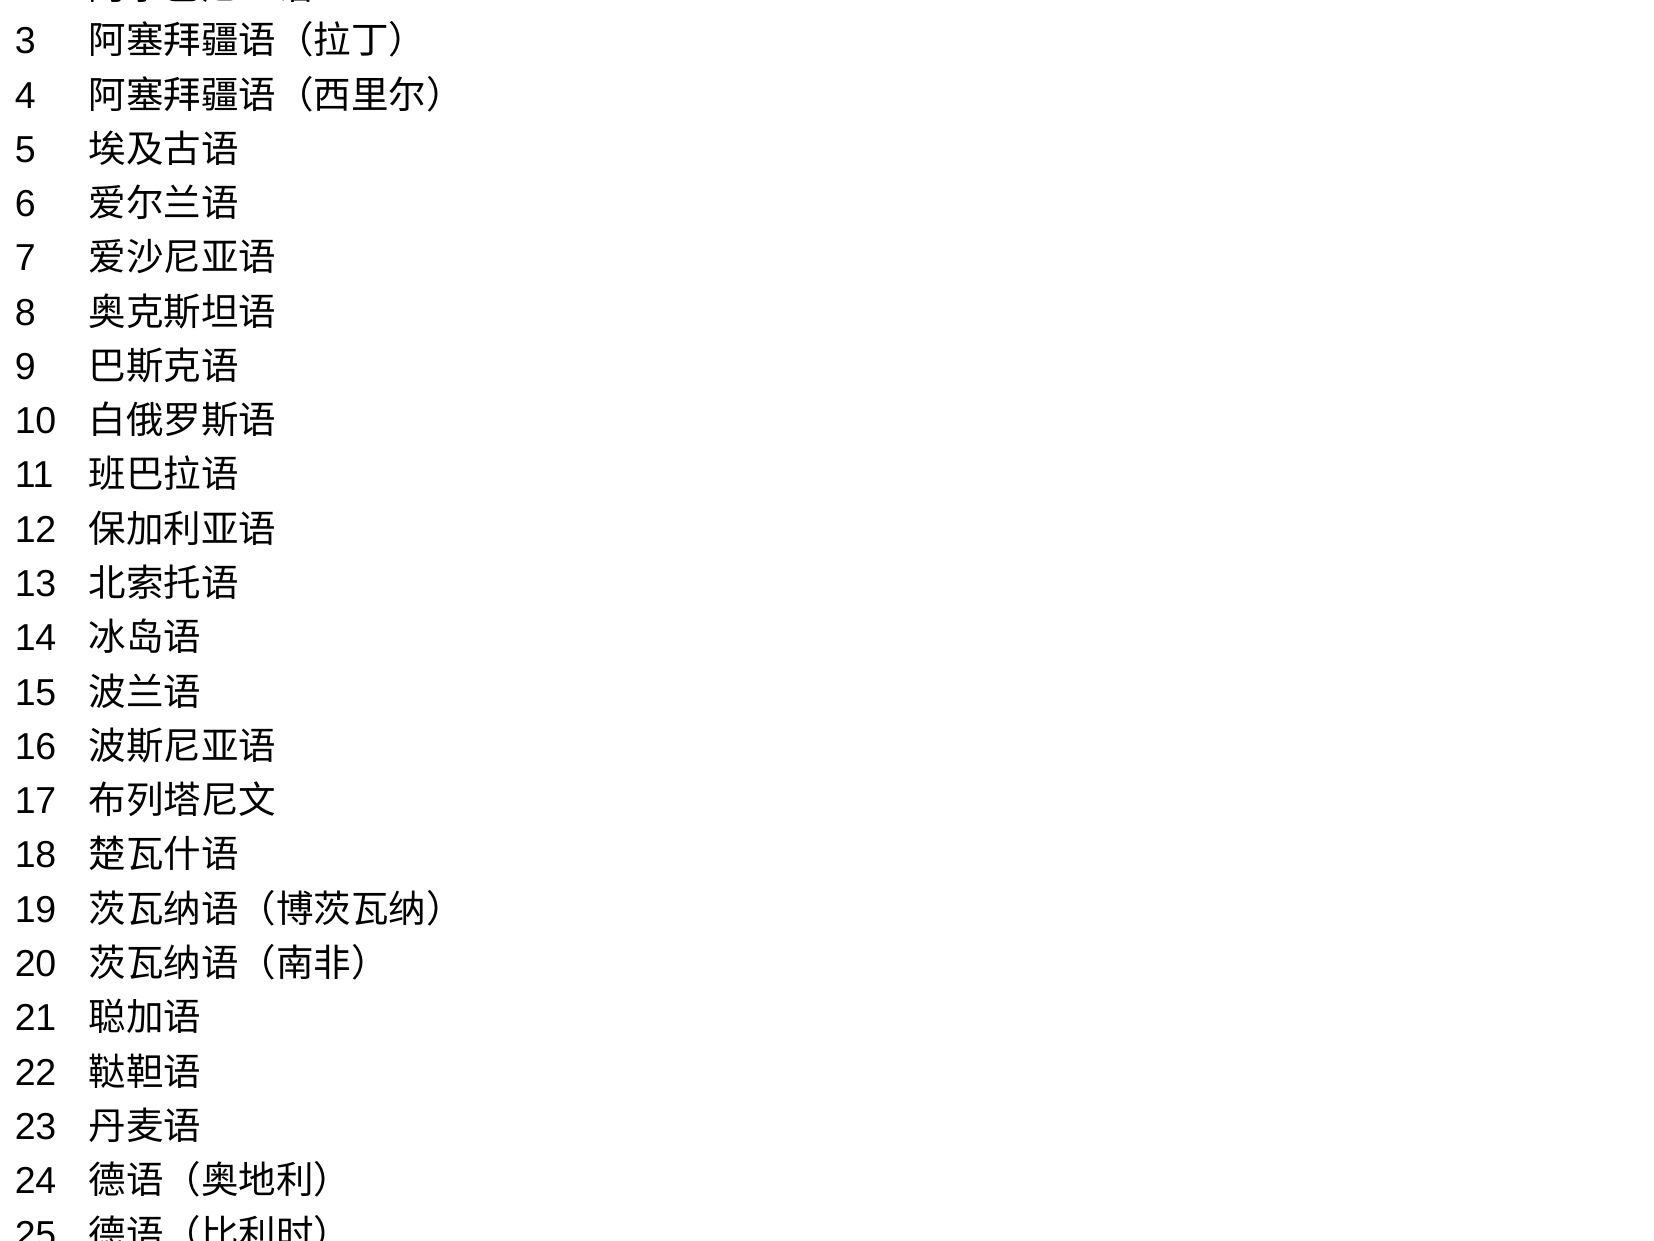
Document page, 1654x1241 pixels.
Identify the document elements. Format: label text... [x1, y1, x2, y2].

text_box 144 8 50 1 [无] 2 阿尔巴尼亚语 3 阿塞拜疆语（拉丁） 4 阿塞拜疆语（西里尔） 5 埃及古语 6 爱尔兰语 7 爱沙尼亚语 8 奥克斯坦语 9 巴斯克语 10 白俄罗斯语 11 班巴拉语 12 保加利亚语 13 北索托语 14 冰岛语 15 波兰语 16 波斯尼亚语 17 布列塔尼文 18 楚瓦什语 19 茨瓦纳语（博茨瓦纳） 20 茨瓦纳语（南非） 21 聪加语 22 鞑靼语 23 丹麦语 24 德语（奥地利） 25 德语（比利时） 26 德语（德国） 27 德语（列支敦士登） 28 德语（卢森堡公国） 29 德语（瑞士） 30 迪维希语 31 俄语 32 恩德贝勒语（南部） 33 法罗语 34 法语（比利时） 35 法语（法国） 36 法语（加拿大） 37 法语（卢森堡） 38 法语（摩纳哥） 39 法语（瑞士） 40 斐济语 41 芬兰语 42 弗里斯南语 43 弗留利语 44 刚卡尼语 45 格陵兰文 46 格鲁吉亚语 47 格斯肯尼语 48 盖尔语（苏格兰） 49 哈萨克 50 荷兰语（比利时） 51 荷兰语（荷兰） 52 吉尔吉斯语 53 加利西亚语 54 加泰罗尼亚语 55 捷克语 56 科萨语 57 克罗地亚语 58 库阿语 59 库尔德语（土耳其） 60 库尔德语（叙利亚） 61 拉丁国际语 62 拉丁语 63 拉脱维亚语 64 里托罗曼斯语 65 立陶宛语 66 卢森堡语 67 卢旺达语（卢旺达） 68 罗马尼亚语 69 马来语（马来西亚） 70 马来语（文莱达鲁萨兰） 71 马其顿语 72 毛利语（新西兰） 73 蒙古语 74 穆尔语 75 南非荷兰语（纳米比亚） 76 南非荷兰语（南非） 77 南索托语 78 挪威语（博克马尔语） 79 挪威语（尼诺斯克语） 80 葡萄牙语（巴西） 81 葡萄牙语（葡萄牙） 82 瑞典语（芬兰） 83 瑞典语（瑞典） 84 撒丁语 85 塞尔维亚语（拉丁） 86 塞尔维亚语（西里尔） 87 世界语 88 斯洛伐克语 89 斯洛文尼亚语 90 斯瓦希里语（肯尼亚） 91 斯瓦希里语（坦桑尼亚） 92 斯威士语 93 塔吉克语 94 提格里尼亚语（埃塞俄比亚） 95 提格里尼亚语（厄立特里亚） 96 土耳其语 97 瓦龙语 98 威尔士语 99 文达语 100 乌克兰语 101 乌兹别克斯坦语（拉丁） 102 乌兹别克斯坦语（西里尔） 103 希腊语 104 西班牙语（阿根廷） 105 西班牙语（巴拉圭） 106 西班牙语（巴拿马） 107 西班牙语（波多黎各） 108 西班牙语（玻利维亚） 109 西班牙语（多米尼加） 110 西班牙语（厄瓜多尔） 111 西班牙语（哥伦比亚） 112 西班牙语（哥斯达黎加） 113 西班牙语（洪都拉斯） 114 西班牙语（秘鲁） 115 西班牙语（墨西哥） 116 西班牙语（尼加拉瓜） 117 西班牙语（萨尔瓦多） 118 西班牙语（危地马拉） 119 西班牙语（委内瑞拉） 120 西班牙语（乌拉圭） 121 西班牙语（西班牙） 122 西班牙语（现代） 123 西班牙语（智利） 124 匈牙利语 125 亚美尼亚语 126 意大利语（瑞士） 127 意大利语（意大利） 128 印度尼西亚 129 英语（爱尔兰） 130 英语（澳大利亚） 131 英语（伯利兹） 132 英语（菲律宾） 133 英语（加勒比） 134 英语（加拿大） 135 英语（津巴布韦） 136 英语（美国） 137 英语（纳米比亚） 138 英语（南非） 139 英语（特立尼达岛） 140 英语（新西兰） 141 英语（牙买加） 142 英语（印度） 143 英语（英国） 144 祖鲁语 1 [无] 2 日语 3 朝鲜语（韩国） 4 中文（澳门） 5 中文（繁体） 6 中文（简体） 7 中文（香港） 8 中文（新加坡） 1 [无] 2 阿拉伯语（阿尔及利亚） 3 阿拉伯语（阿拉伯联合酋长国） 4 阿拉伯语（阿曼） 5 阿拉伯语（埃及） 6 阿拉伯语（巴林） 7 阿拉伯语（科威特） 8 阿拉伯语（黎巴嫩） 9 阿拉伯语（利比亚） 10 阿拉伯语（摩洛哥） 11 阿拉伯语（卡塔尔） 12 阿拉伯语（沙特阿拉伯） 13 阿拉伯语（突尼斯） 14 阿拉伯语（叙利亚） 15 阿拉伯语（也门） 16 阿拉伯语（伊拉克） 17 阿拉伯语（约旦） 18 阿姆哈拉语 19 阿萨姆语 20 埃纳德语 21 奥里亚语 22 北印度语 23 波斯语 24 不丹语 25 藏文（中国） 26 梵语 27 高棉语 28 古吉拉特语 29 克什米尔语（克什米尔） 30 克什米尔语（印度） 31 库尔德语（伊拉克） 32 库尔德语（伊朗） 33 老挝语 34 马拉地语 35 马来亚拉姆语 36 曼尼普尔语 37 孟加拉语（孟加拉国） 38 孟加拉语（印度） 39 尼泊尔语（尼泊尔） 40 尼泊尔语（印度） 41 旁遮普语 42 泰卢固语 43 泰米尔语 44 泰语 45 乌尔都语（巴基斯坦） 46 乌尔都语（印度） 47 希伯来语 48 锡兰文 49 信德语 50 越南语 [0, 0, 1654, 1241]
